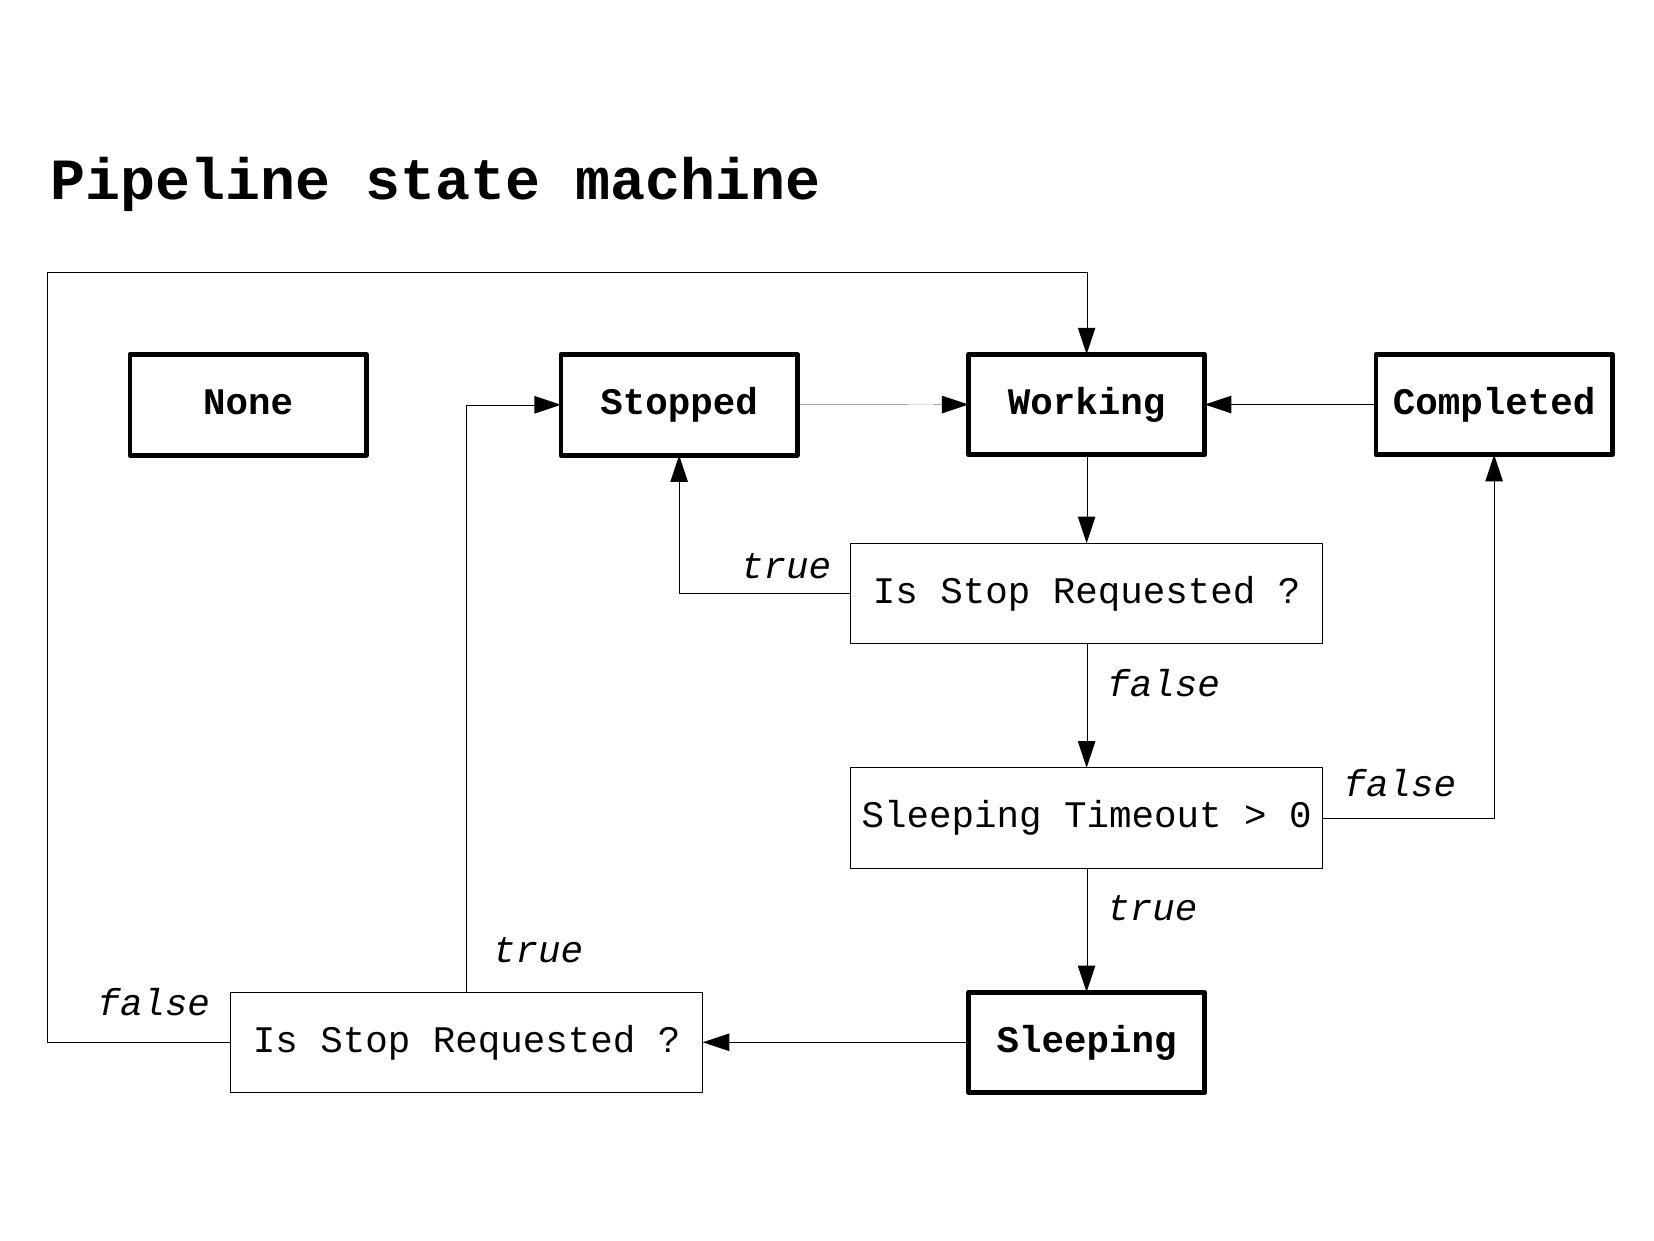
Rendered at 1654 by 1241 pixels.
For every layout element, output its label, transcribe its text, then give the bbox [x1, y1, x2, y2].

text_box false [82, 976, 225, 1035]
text_box false [1092, 657, 1235, 716]
text_box Is Stop Requested ? [850, 543, 1323, 644]
text_box None [129, 354, 367, 456]
text_box Is Stop Requested ? [230, 992, 703, 1093]
text_box Sleeping Timeout > 0 [850, 767, 1323, 869]
text_box true [726, 539, 847, 598]
text_box true [1092, 882, 1213, 940]
text_box Sleeping [968, 992, 1205, 1093]
text_box Working [968, 354, 1205, 455]
text_box Pipeline state machine [35, 143, 836, 225]
text_box Stopped [561, 354, 798, 456]
text_box false [1328, 758, 1471, 816]
text_box Completed [1375, 354, 1613, 455]
text_box true [478, 923, 598, 981]
